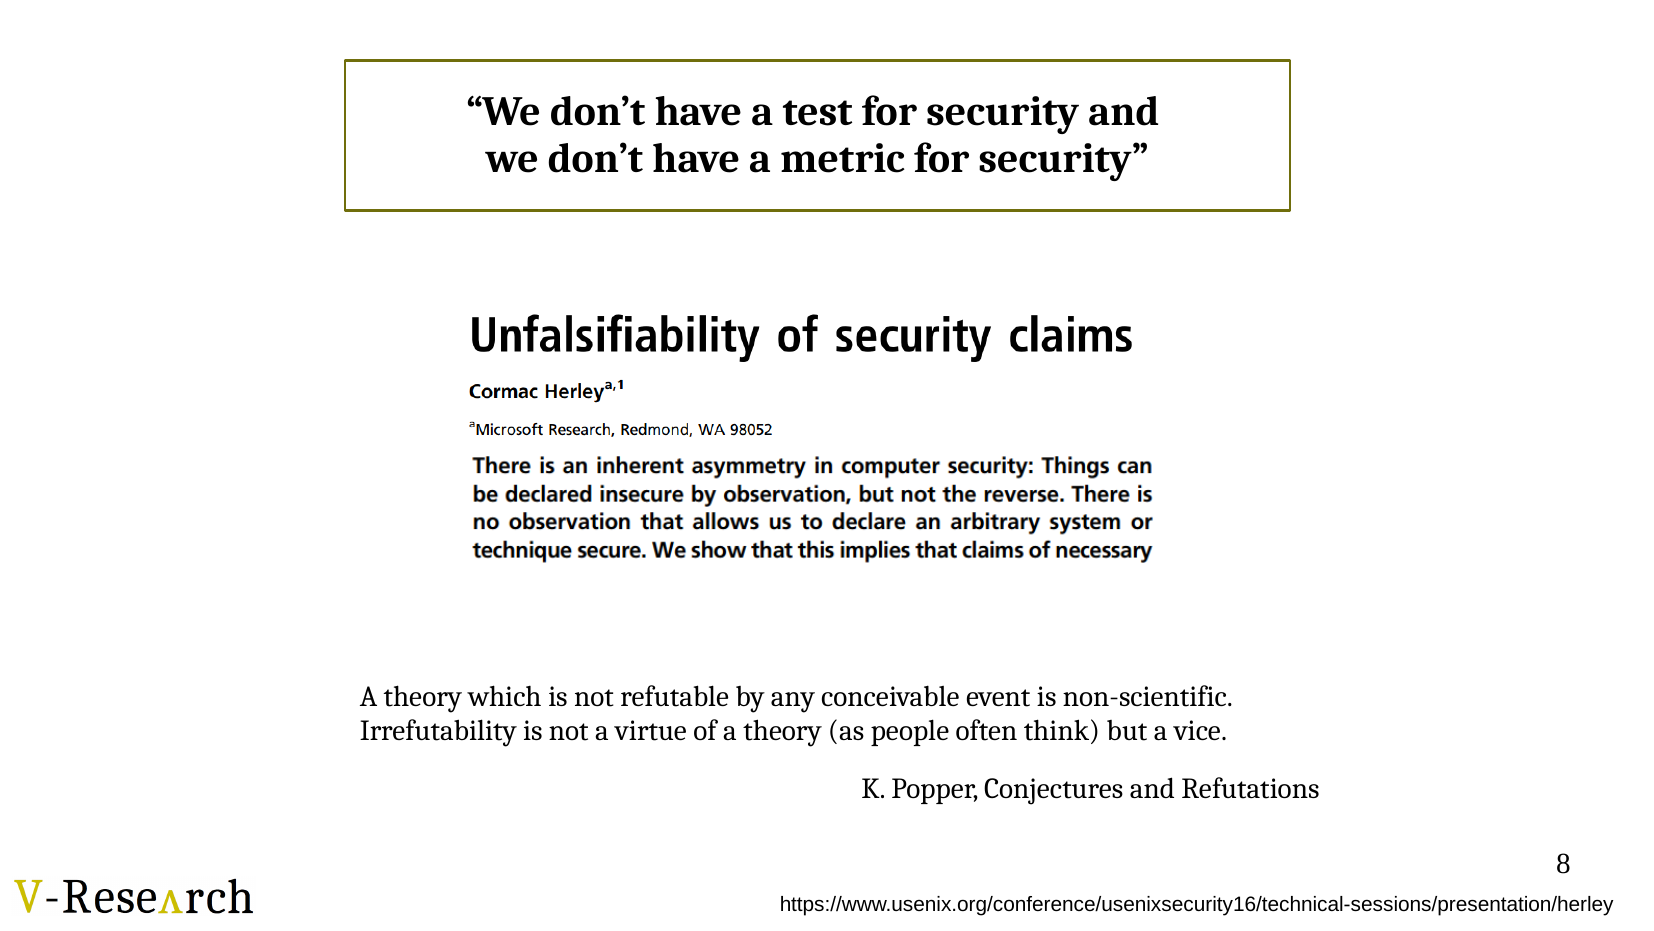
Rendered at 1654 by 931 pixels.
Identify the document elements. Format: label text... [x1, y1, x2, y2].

text_box “We don’t have a test for security and we don’t have a metric for security” [345, 60, 1291, 211]
text_box A theory which is not refutable by any conceivable event is non-scientific. Irrefutability is not a virtue of a theory (as people often think) but a vice.​ ​ K. Popper, Conjectures and Refutations​ [345, 672, 1336, 816]
picture [465, 451, 1163, 565]
picture [11, 876, 256, 916]
text_box https://www.usenix.org/conference/usenixsecurity16/technical-sessions/presentation/herley [765, 885, 1651, 924]
picture [465, 312, 1141, 441]
